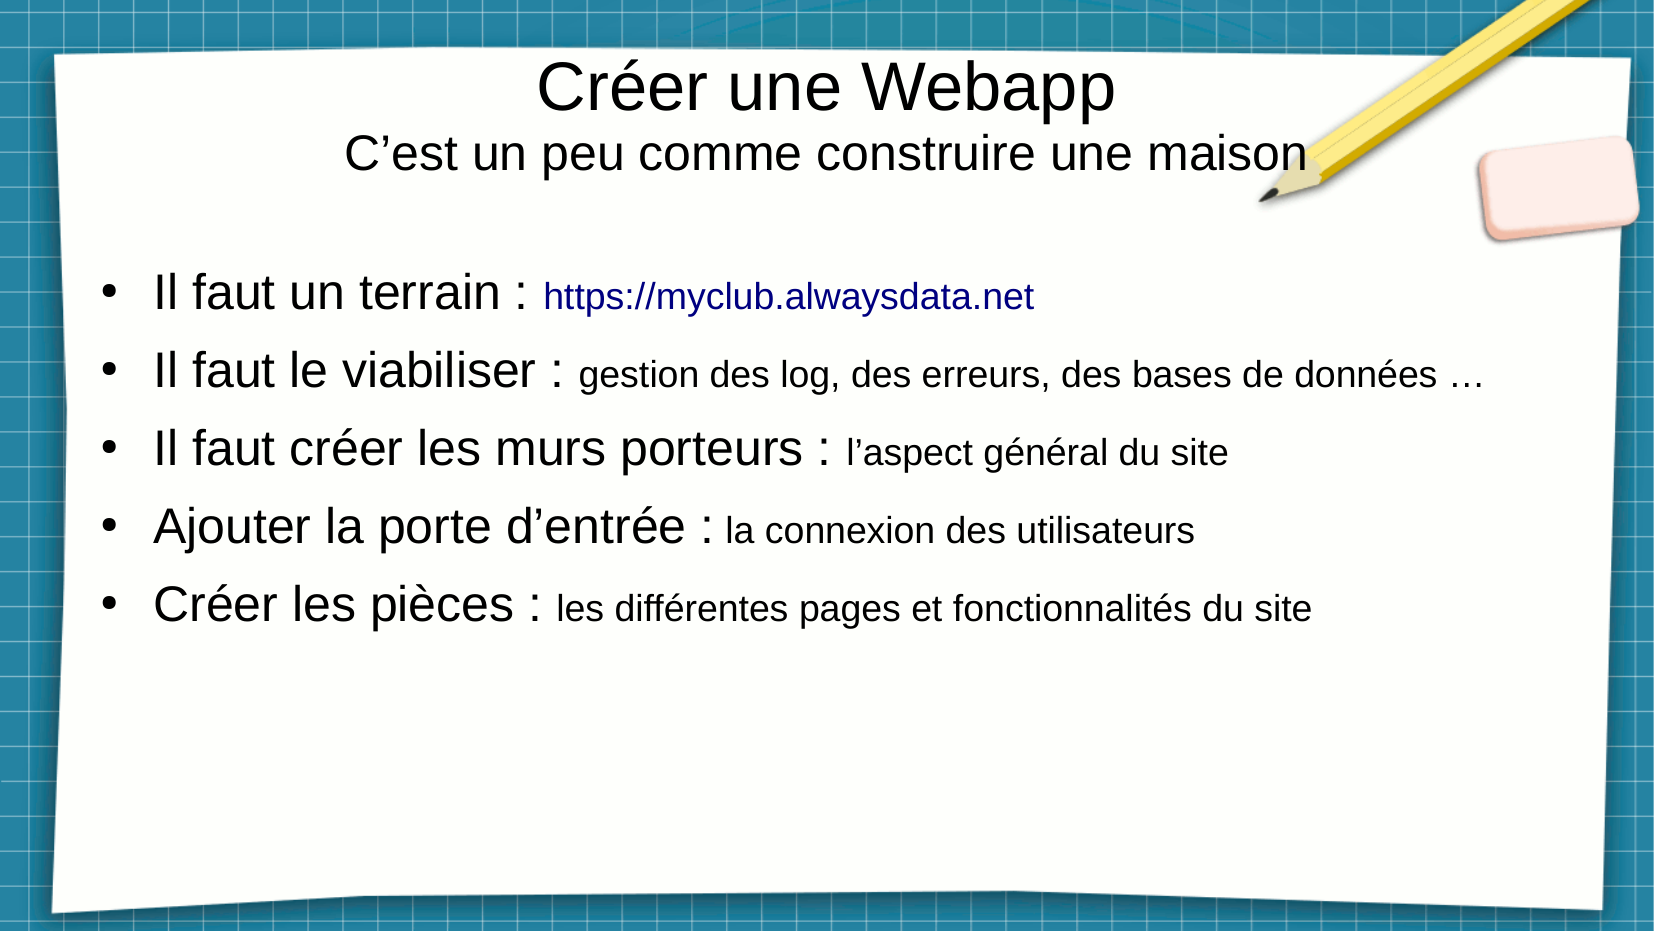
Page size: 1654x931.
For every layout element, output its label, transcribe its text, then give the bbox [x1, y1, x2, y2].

title Créer une Webapp C’est un peu comme construire une maison [82, 37, 1571, 193]
picture [0, 0, 1654, 931]
list Il faut un terrain : https://myclub.alwaysdata.net Il faut le viabiliser : gestion des log, des erreurs, des bases de données … Il faut créer les murs porteurs : l’aspect général du site Ajouter la porte d’entrée : la connexion des utilisateurs Créer les pièces : les différentes pages et fonctionnalités du site [82, 264, 1571, 805]
